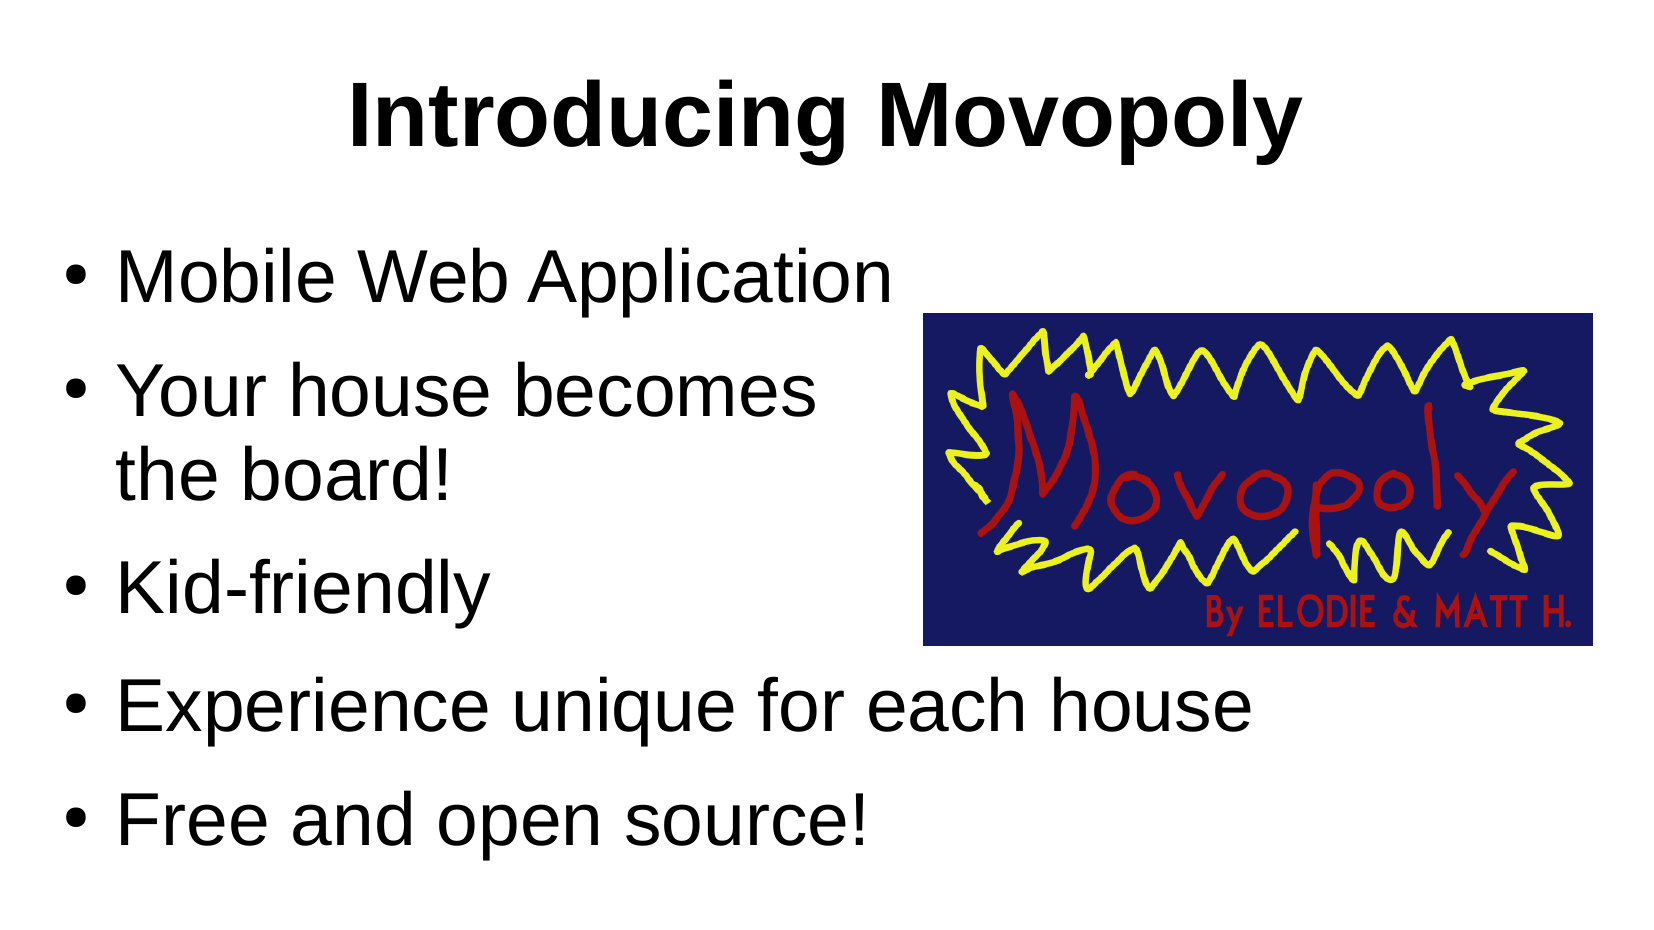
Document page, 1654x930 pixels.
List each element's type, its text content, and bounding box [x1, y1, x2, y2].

list Experience unique for each house Free and open source! [45, 663, 1576, 901]
picture [923, 313, 1593, 646]
title Introducing Movopoly [82, 37, 1571, 193]
list Mobile Web Application Your house becomes the board! Kid-friendly [45, 234, 916, 663]
